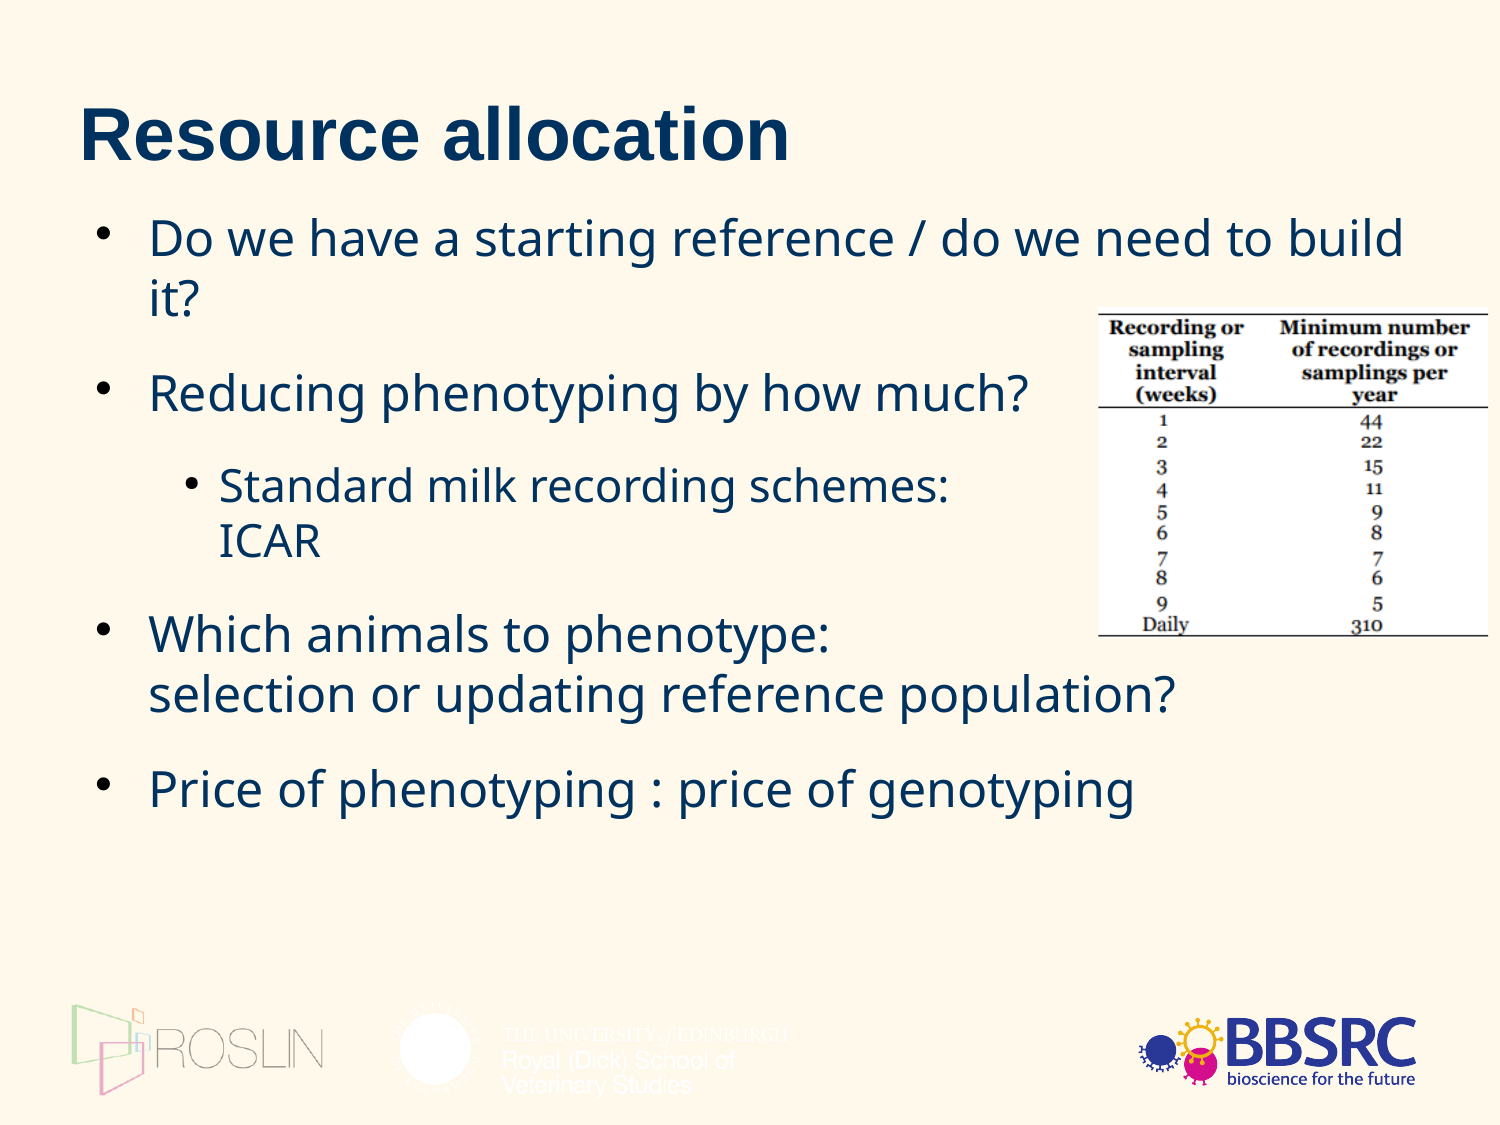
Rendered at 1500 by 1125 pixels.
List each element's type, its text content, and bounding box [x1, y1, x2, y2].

text_box Resource allocation [64, 78, 1425, 185]
picture [1137, 1014, 1416, 1092]
picture [1098, 307, 1489, 638]
picture [64, 969, 336, 1118]
text_box Do we have a starting reference / do we need to build it? Reducing phenotyping by how much? Standard milk recording schemes: ICAR Which animals to phenotype: selection or updating reference population? Price of phenotyping : price of genotyping [62, 198, 1425, 934]
